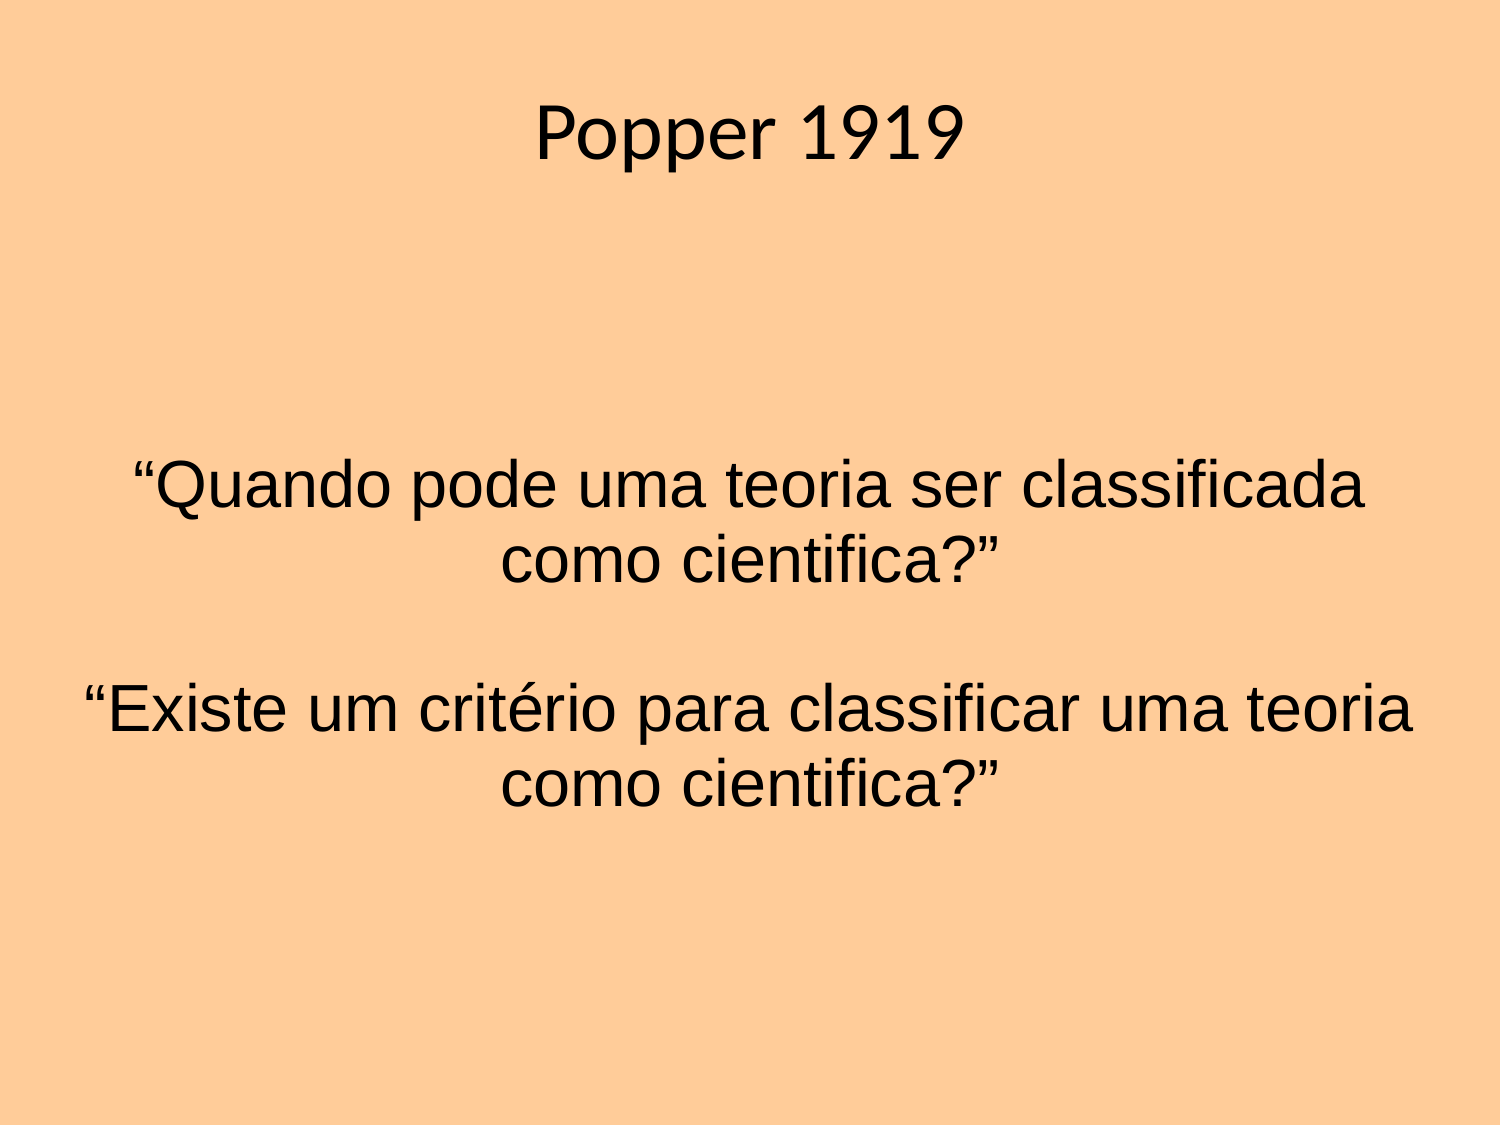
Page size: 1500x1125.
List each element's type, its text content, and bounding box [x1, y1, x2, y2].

subtitle “Quando pode uma teoria ser classificada como cientifica?” “Existe um critério para classificar uma teoria como cientifica?” [75, 269, 1425, 998]
title Popper 1919 [75, 45, 1425, 233]
